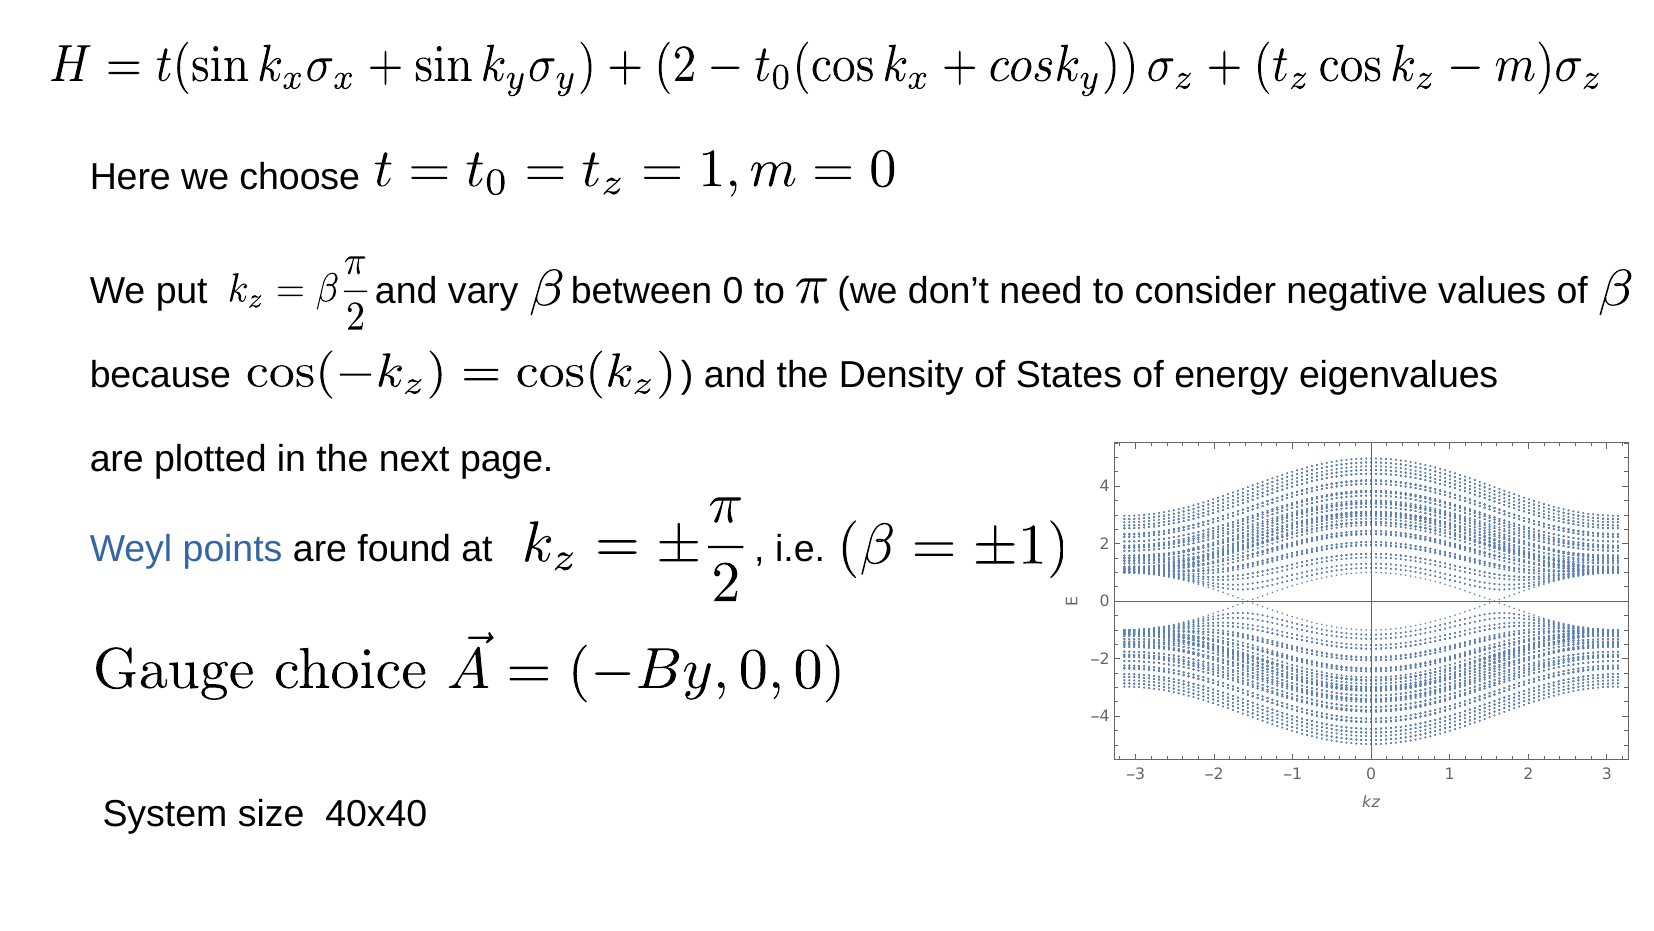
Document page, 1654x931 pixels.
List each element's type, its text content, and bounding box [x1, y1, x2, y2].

text_box [247, 350, 672, 399]
text_box [50, 41, 1599, 97]
text_box We put and vary between 0 to (we don’t need to consider negative values of because ) and the Density of States of energy eigenvalues are plotted in the next page. [75, 262, 1605, 488]
text_box Here we choose [75, 147, 375, 205]
text_box [524, 497, 744, 602]
text_box [95, 632, 840, 703]
picture [1062, 441, 1629, 812]
text_box [796, 278, 828, 304]
text_box [374, 150, 895, 197]
text_box [530, 269, 563, 316]
text_box Weyl points are found at , i.e. [75, 519, 524, 577]
text_box System size 40x40 [87, 784, 443, 842]
text_box Weyl points are found at , i.e. [741, 519, 842, 577]
text_box [229, 256, 368, 330]
text_box [839, 520, 1062, 579]
text_box [1599, 269, 1632, 316]
